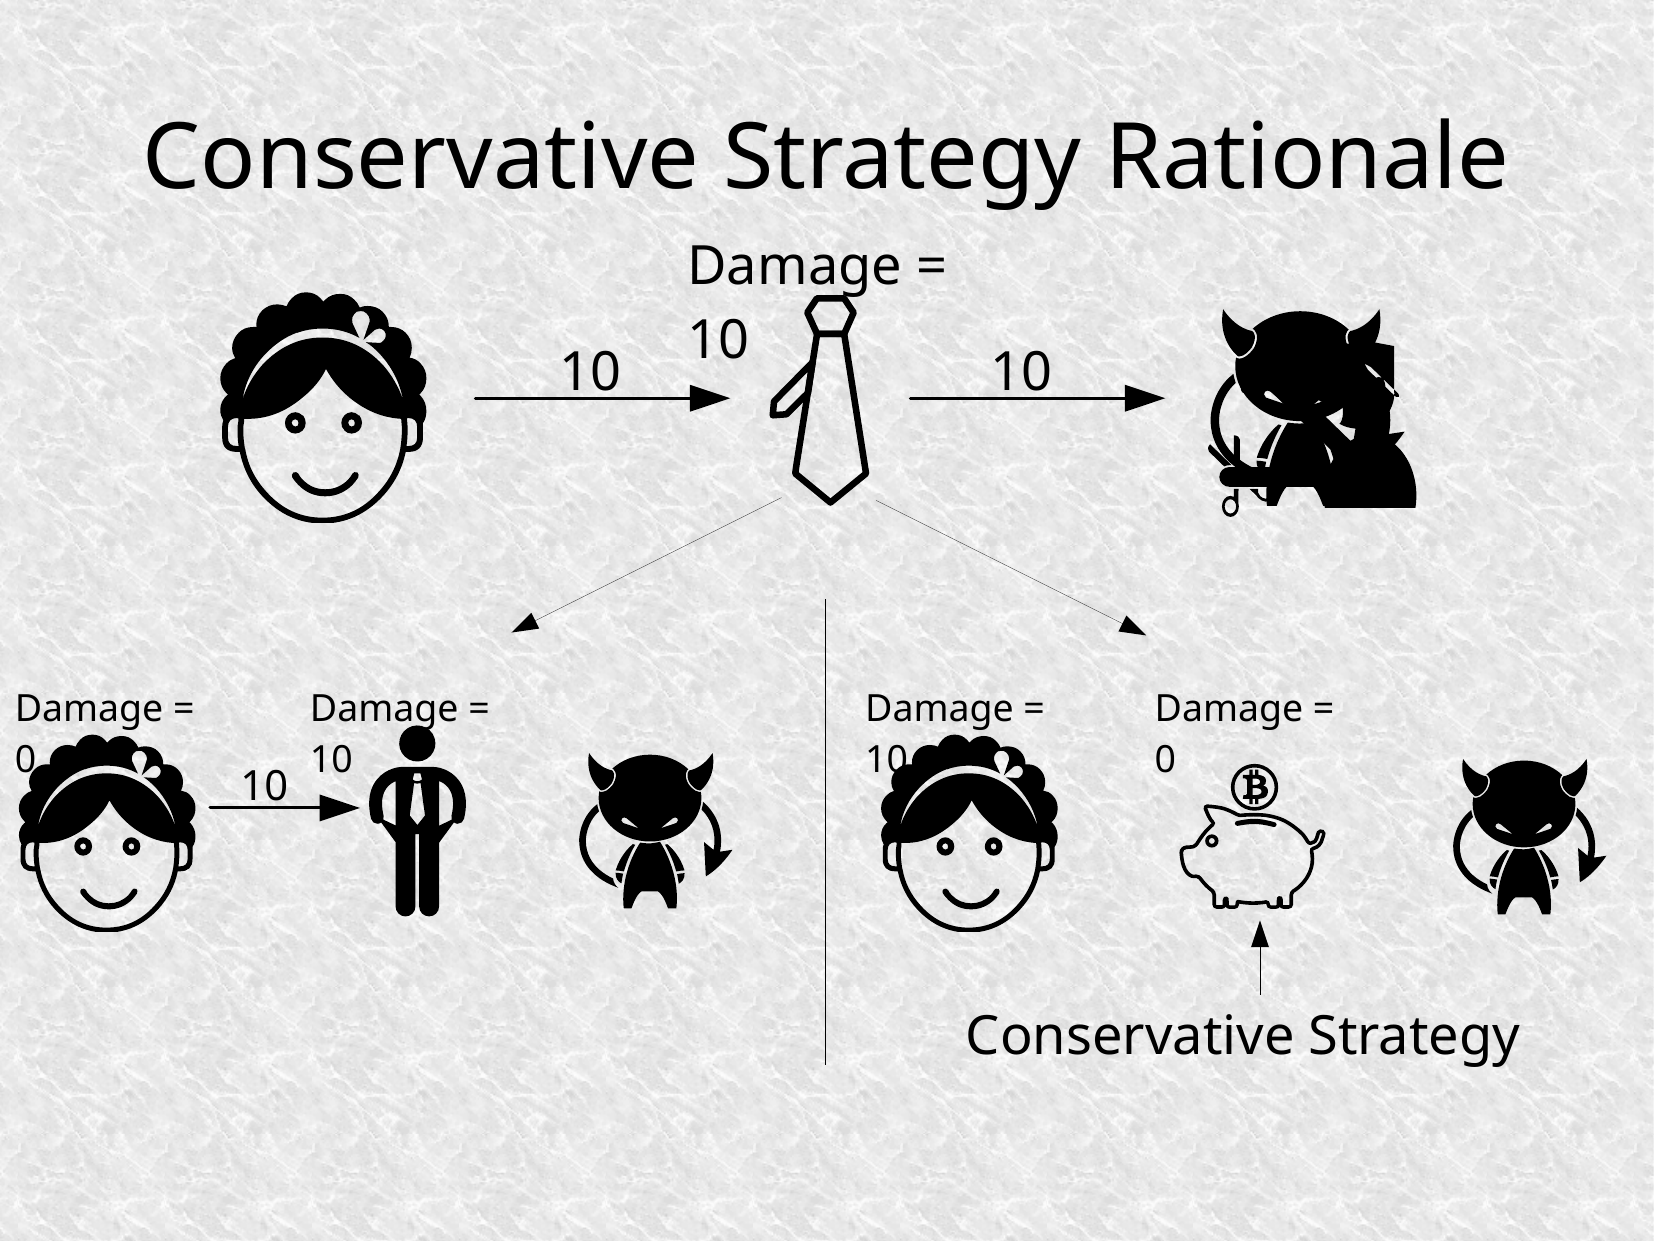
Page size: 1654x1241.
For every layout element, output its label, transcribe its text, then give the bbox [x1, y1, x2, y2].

text_box Damage = 10 [672, 219, 1024, 295]
text_box 10 [975, 324, 1081, 462]
text_box 10 [544, 324, 650, 462]
text_box Conservative Strategy [950, 988, 1536, 1065]
text_box Damage = 10 [295, 674, 556, 732]
text_box Damage = 10 [850, 674, 1111, 732]
title Conservative Strategy Rationale [82, 49, 1571, 257]
text_box Damage = 0 [0, 674, 241, 735]
picture [0, 0, 1654, 1241]
text_box 10 [225, 748, 316, 858]
text_box Damage = 0 [1139, 674, 1380, 735]
